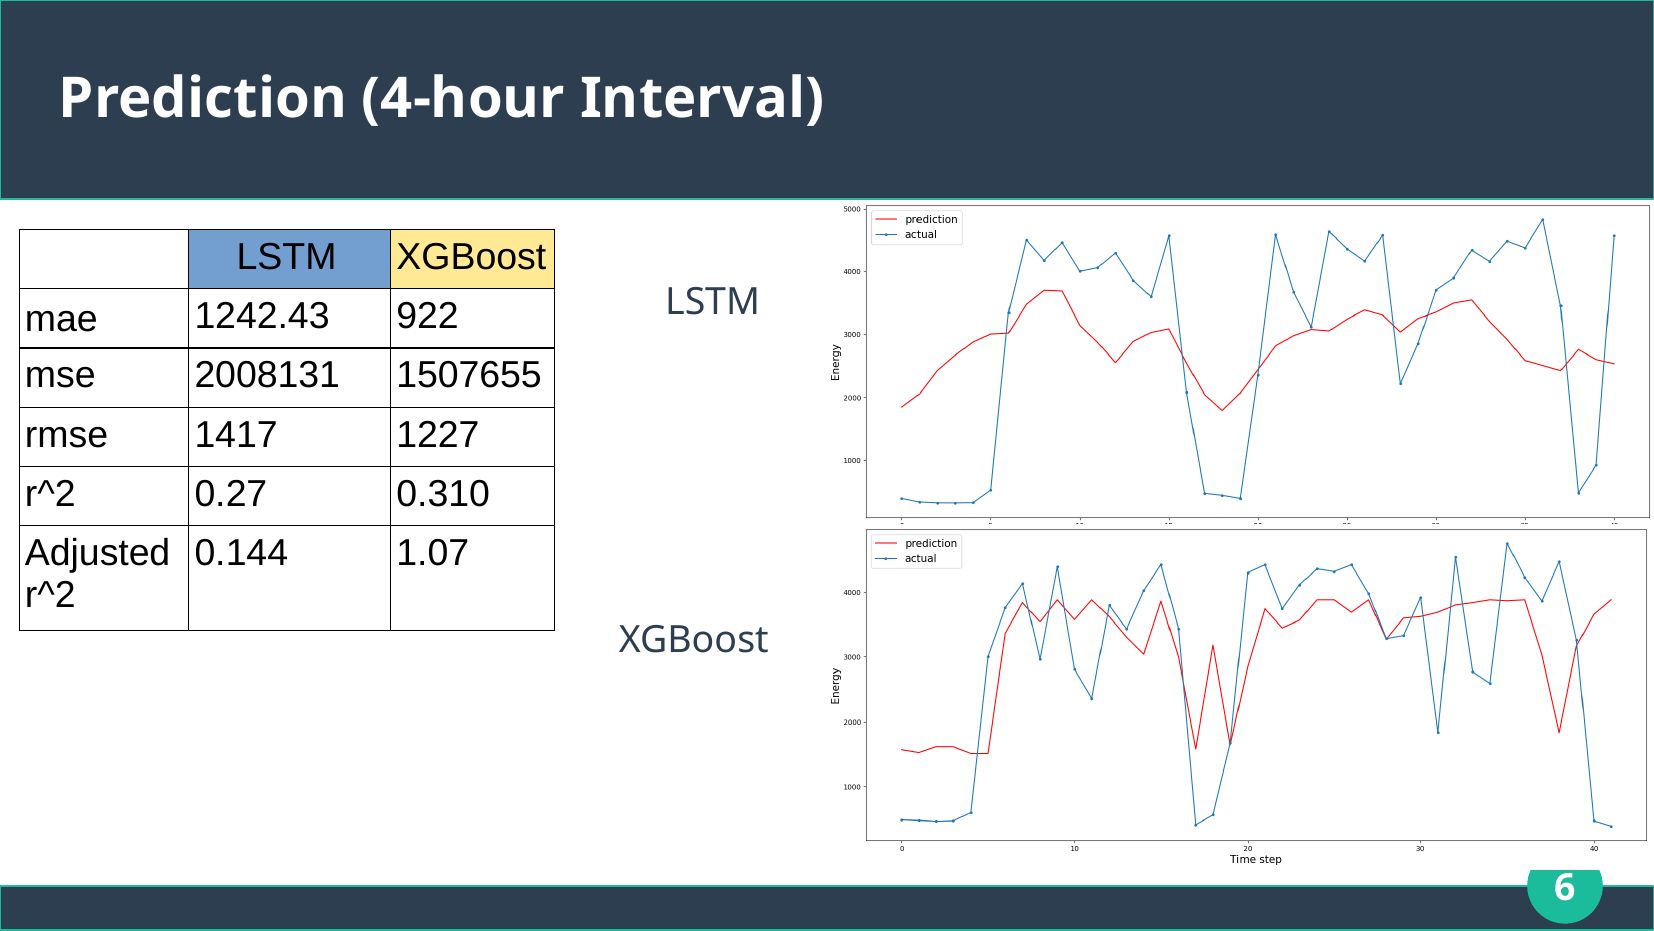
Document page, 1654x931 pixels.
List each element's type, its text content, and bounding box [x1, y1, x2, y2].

table_cell 1227 [391, 408, 554, 466]
table_cell 1507655 [391, 349, 554, 407]
table_cell 2008131 [189, 349, 390, 407]
table_cell 922 [391, 289, 554, 347]
table_cell 1417 [189, 408, 390, 466]
table_cell 1.07 [391, 526, 554, 630]
table_cell Adjusted r^2 [20, 526, 188, 630]
table_cell 1242.43 [189, 289, 390, 347]
table_header XGBoost [391, 230, 554, 288]
text_box LSTM [637, 262, 788, 338]
table_cell mae [20, 289, 188, 347]
table_header [20, 230, 188, 288]
table_cell 0.27 [189, 467, 390, 525]
table_cell 0.310 [391, 467, 554, 525]
picture [825, 200, 1654, 870]
table_cell r^2 [20, 467, 188, 525]
table_cell rmse [20, 408, 188, 466]
title Prediction (4-hour Interval) [59, 37, 1595, 155]
table_cell 0.144 [189, 526, 390, 630]
text_box XGBoost [600, 579, 788, 696]
table_header LSTM [189, 230, 390, 288]
table_cell mse [20, 349, 188, 407]
